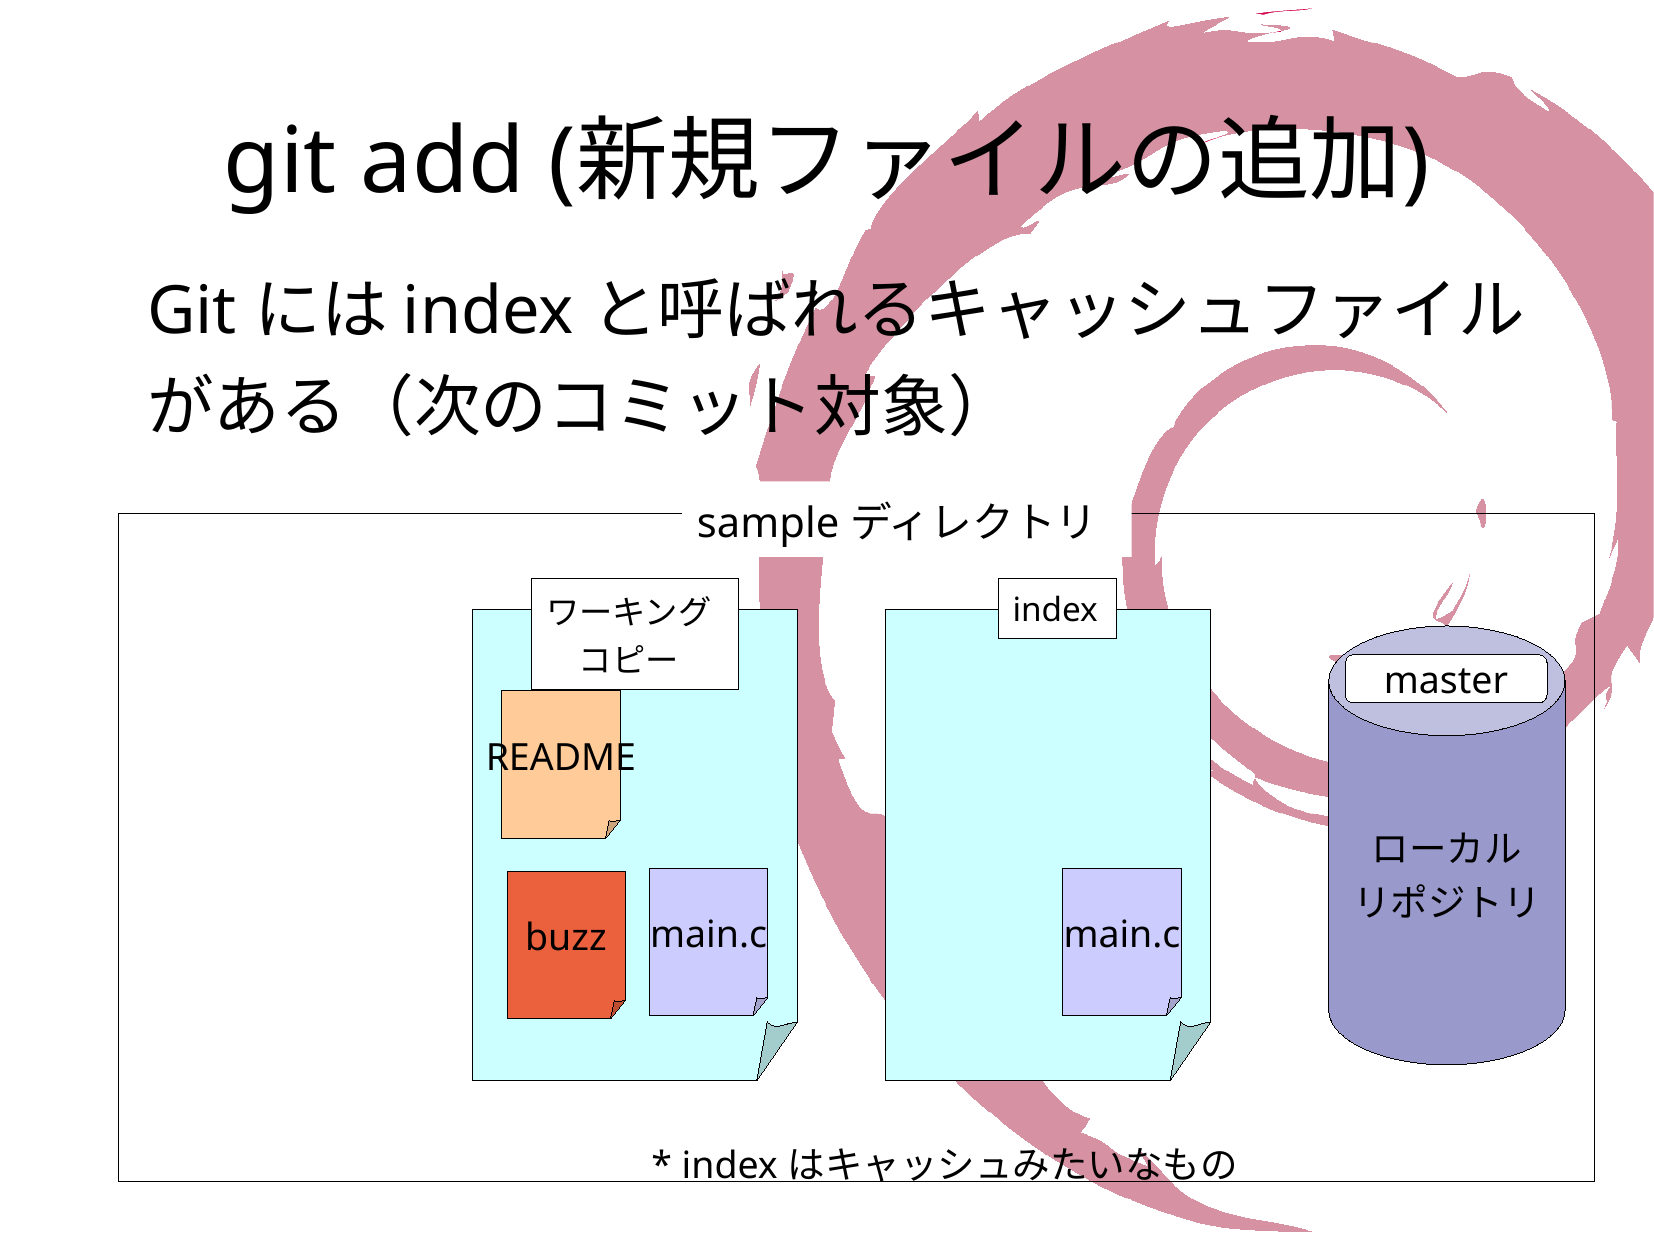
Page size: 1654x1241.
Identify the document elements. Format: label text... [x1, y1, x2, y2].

text_box ワーキング コピー [531, 578, 739, 679]
text_box ローカル リポジトリ [1328, 681, 1566, 1065]
text_box index [998, 578, 1117, 637]
text_box [472, 609, 798, 1081]
picture [738, 0, 1654, 1241]
text_box master [1345, 654, 1548, 703]
text_box * index はキャッシュみたいなもの [636, 1127, 1304, 1191]
text_box README [501, 690, 621, 839]
text_box main.c [1062, 868, 1182, 1016]
text_box sample ディレクトリ [682, 481, 1132, 550]
picture [738, 514, 1594, 1181]
text_box [492, 746, 501, 756]
text_box [885, 609, 1211, 1081]
title git add (新規ファイルの追加) [82, 56, 1571, 250]
text_box buzz [507, 871, 626, 1019]
text_box Git には index と呼ばれるキャッシュファイルがある（次のコミット対象） [132, 249, 1547, 435]
text_box main.c [649, 868, 768, 1016]
